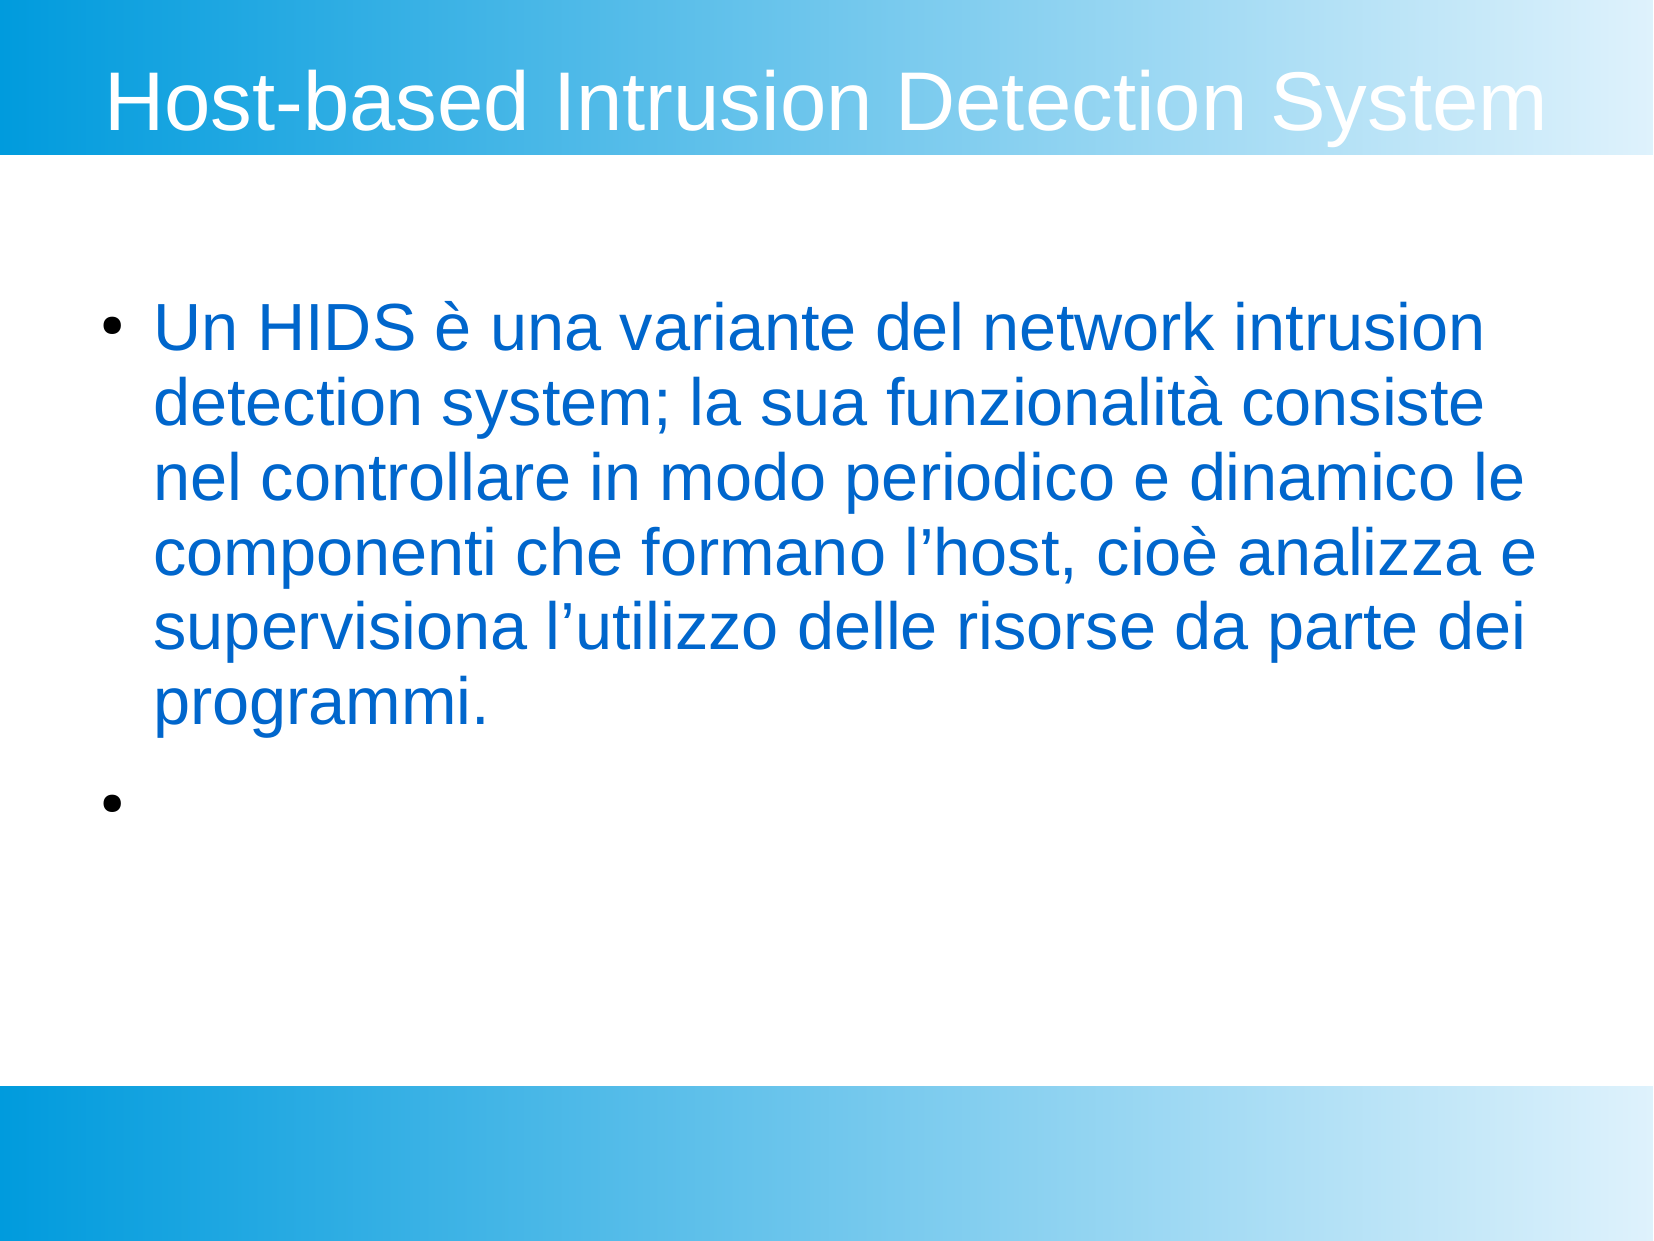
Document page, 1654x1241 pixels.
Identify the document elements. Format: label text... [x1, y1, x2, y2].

title Host-based Intrusion Detection System [82, 49, 1571, 155]
list Un HIDS è una variante del network intrusion detection system; la sua funzionalità consiste nel controllare in modo periodico e dinamico le componenti che formano l’host, cioè analizza e supervisiona l’utilizzo delle risorse da parte dei programmi. [82, 290, 1571, 1010]
